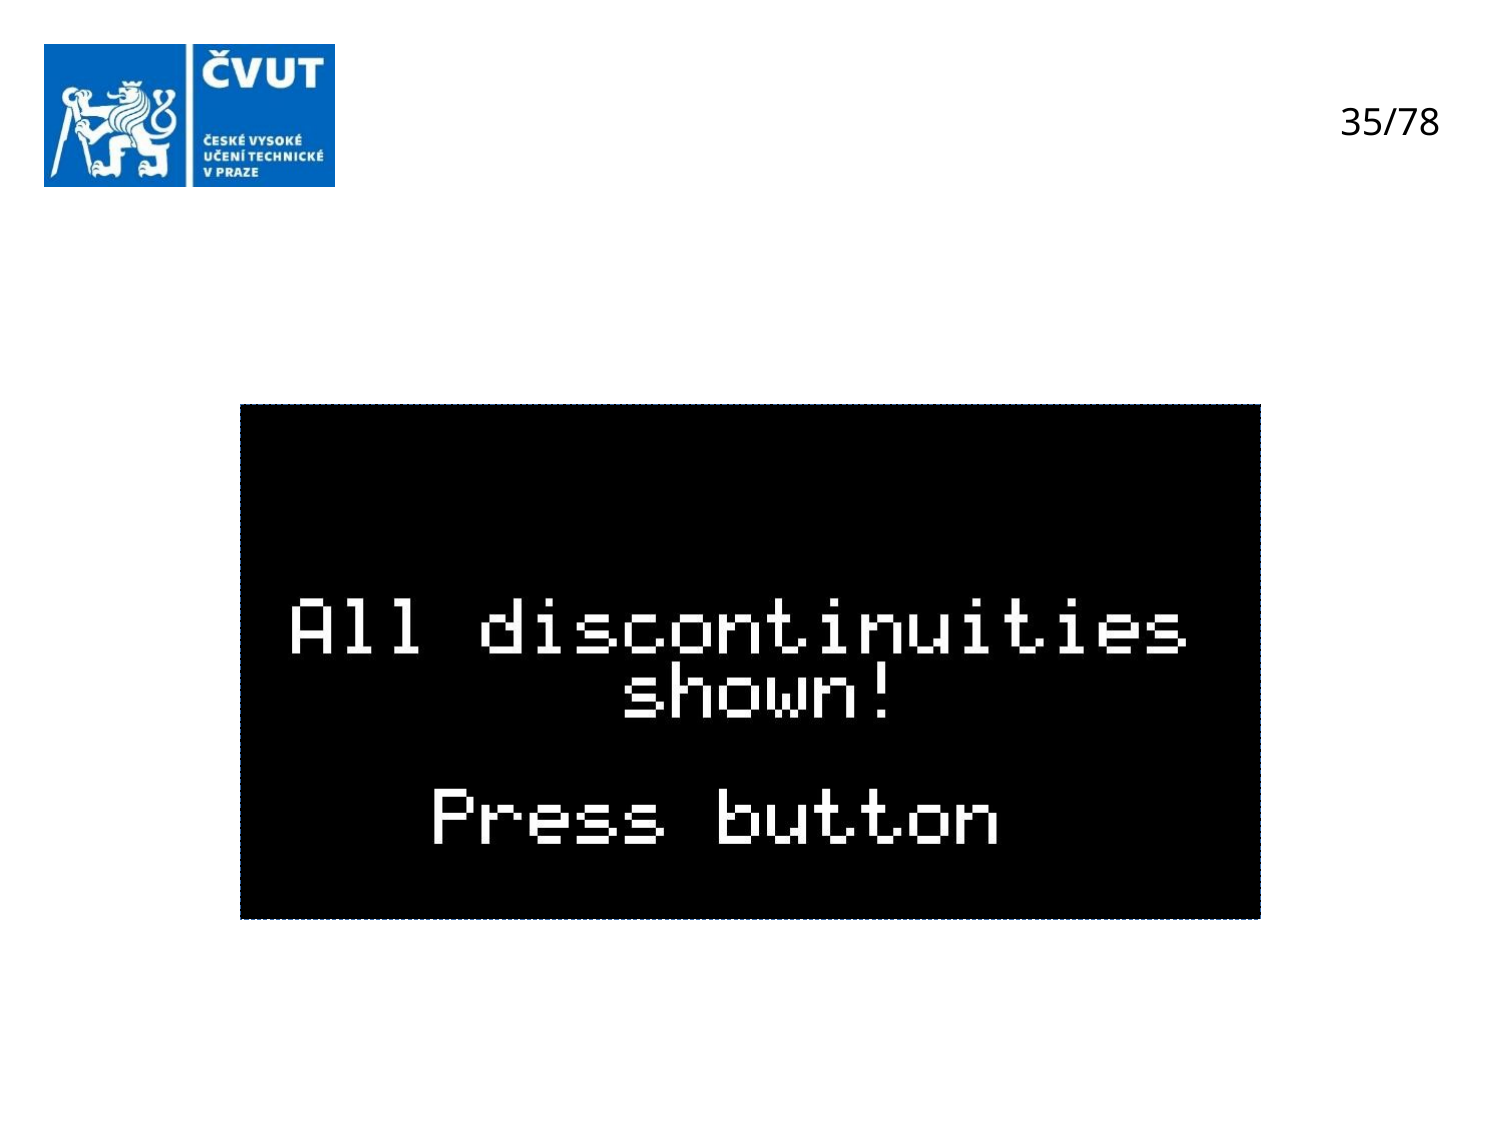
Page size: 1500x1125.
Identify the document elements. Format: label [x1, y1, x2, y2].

list [177, 501, 1456, 1081]
picture [240, 404, 1261, 920]
picture [44, 44, 335, 187]
